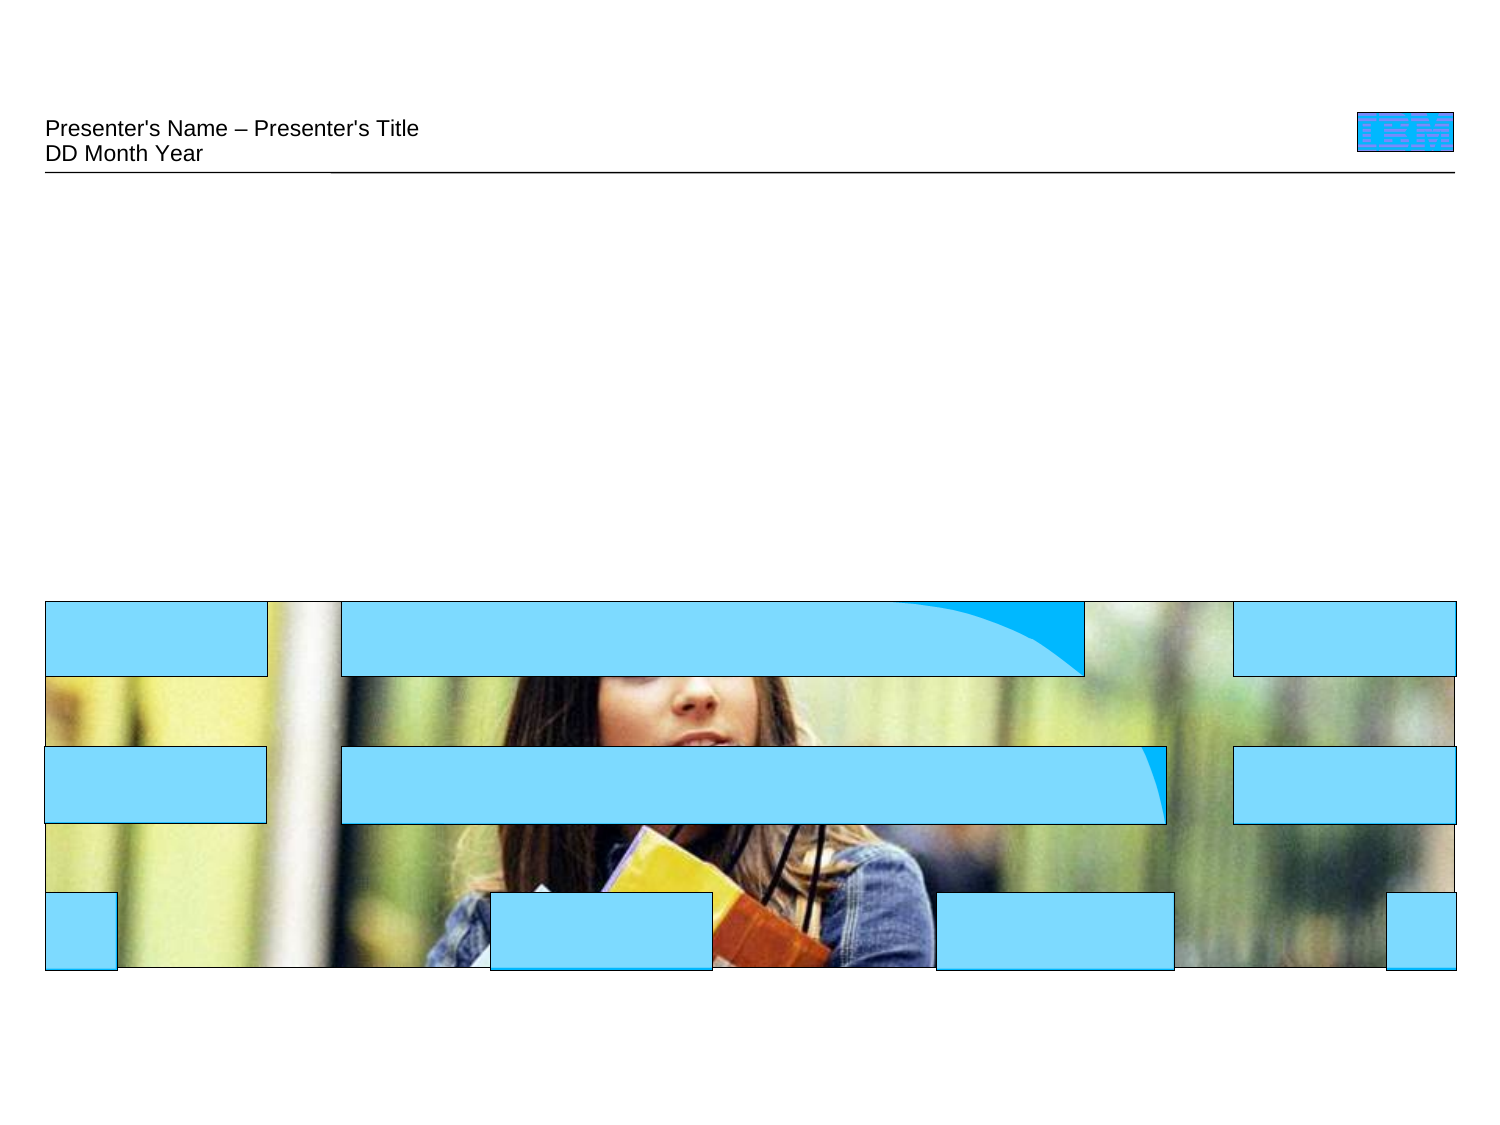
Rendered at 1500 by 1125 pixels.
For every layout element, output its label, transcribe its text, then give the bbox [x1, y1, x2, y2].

picture [1234, 747, 1454, 824]
picture [937, 893, 1174, 968]
picture [342, 602, 1081, 676]
picture [45, 747, 266, 823]
picture [46, 602, 1454, 967]
picture [491, 893, 712, 967]
text_box Presenter's Name – Presenter's Title DD Month Year [30, 86, 1306, 175]
picture [46, 602, 267, 676]
picture [1234, 602, 1454, 676]
picture [1387, 893, 1456, 967]
picture [46, 893, 115, 968]
